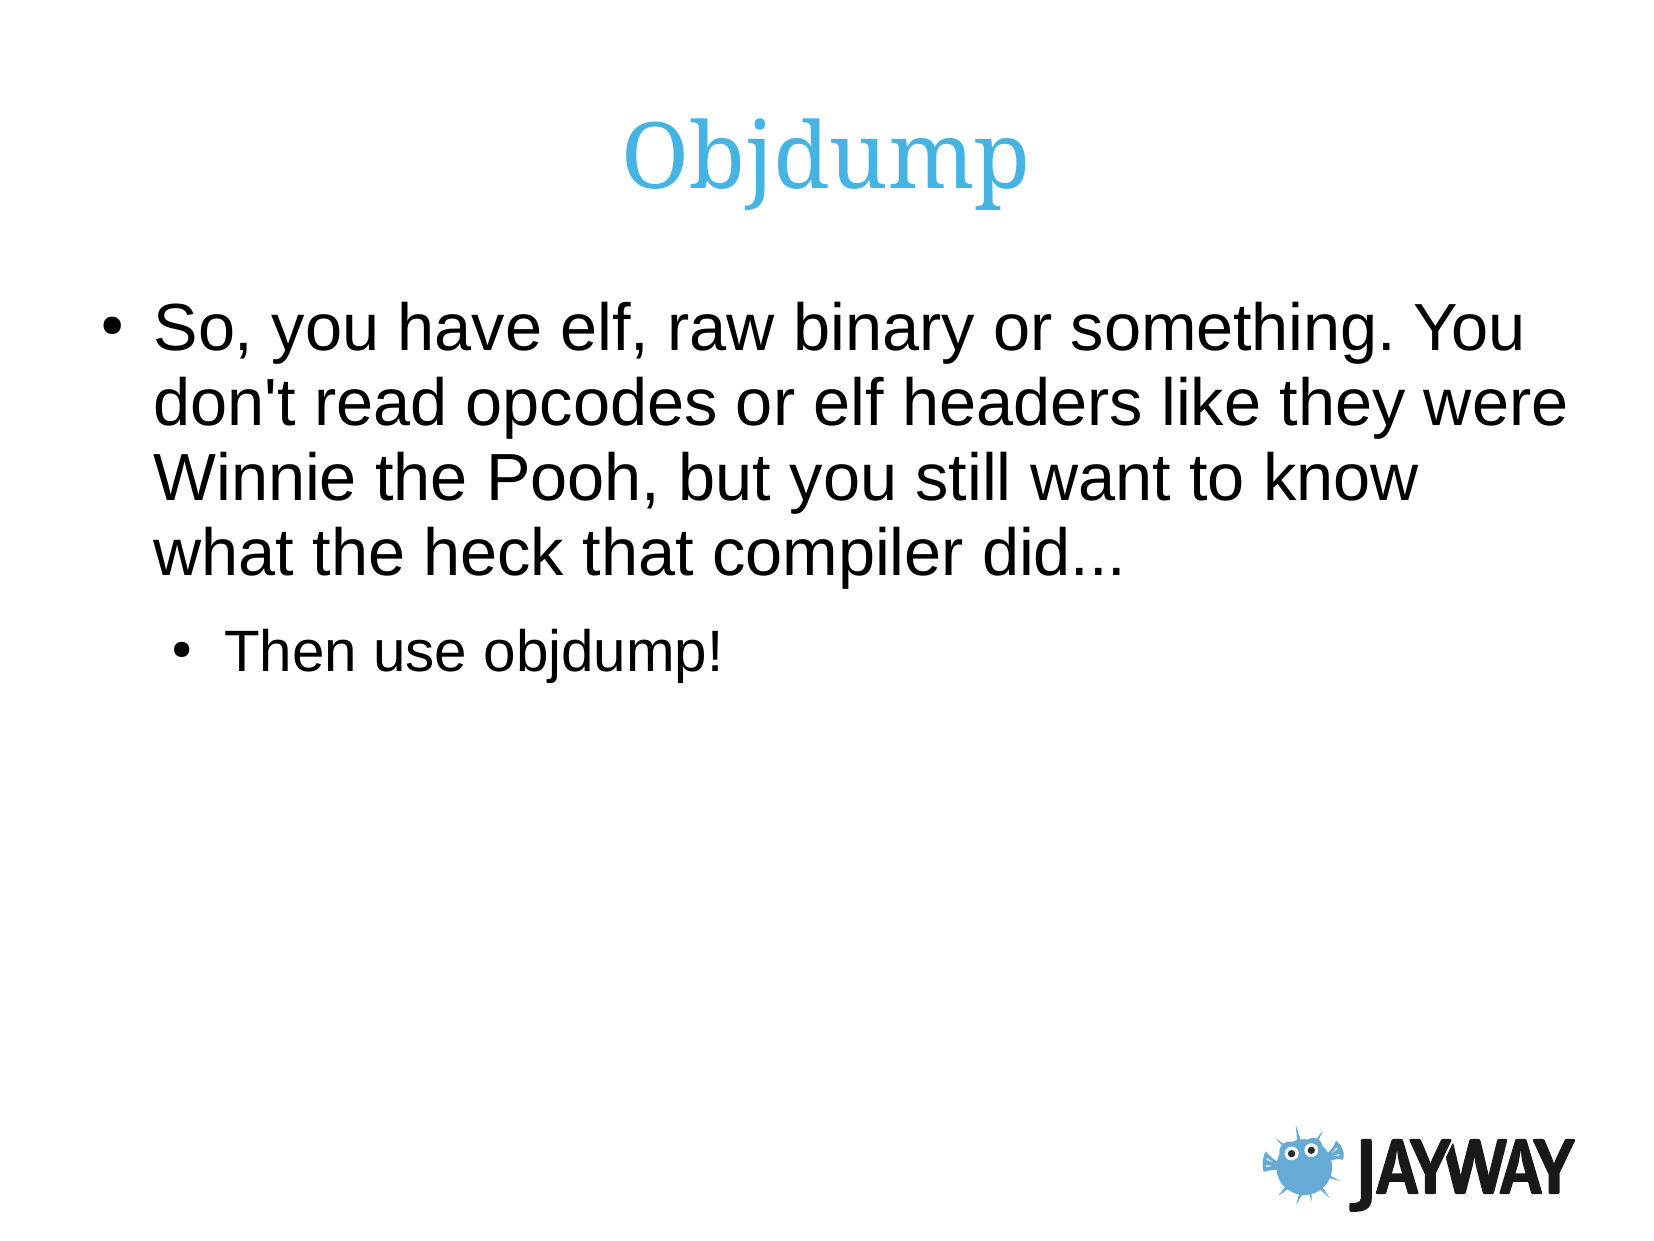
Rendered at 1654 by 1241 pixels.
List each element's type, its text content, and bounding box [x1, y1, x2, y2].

title Objdump [82, 49, 1571, 257]
list So, you have elf, raw binary or something. You don't read opcodes or elf headers like they were Winnie the Pooh, but you still want to know what the heck that compiler did... Then use objdump! [82, 290, 1571, 1109]
